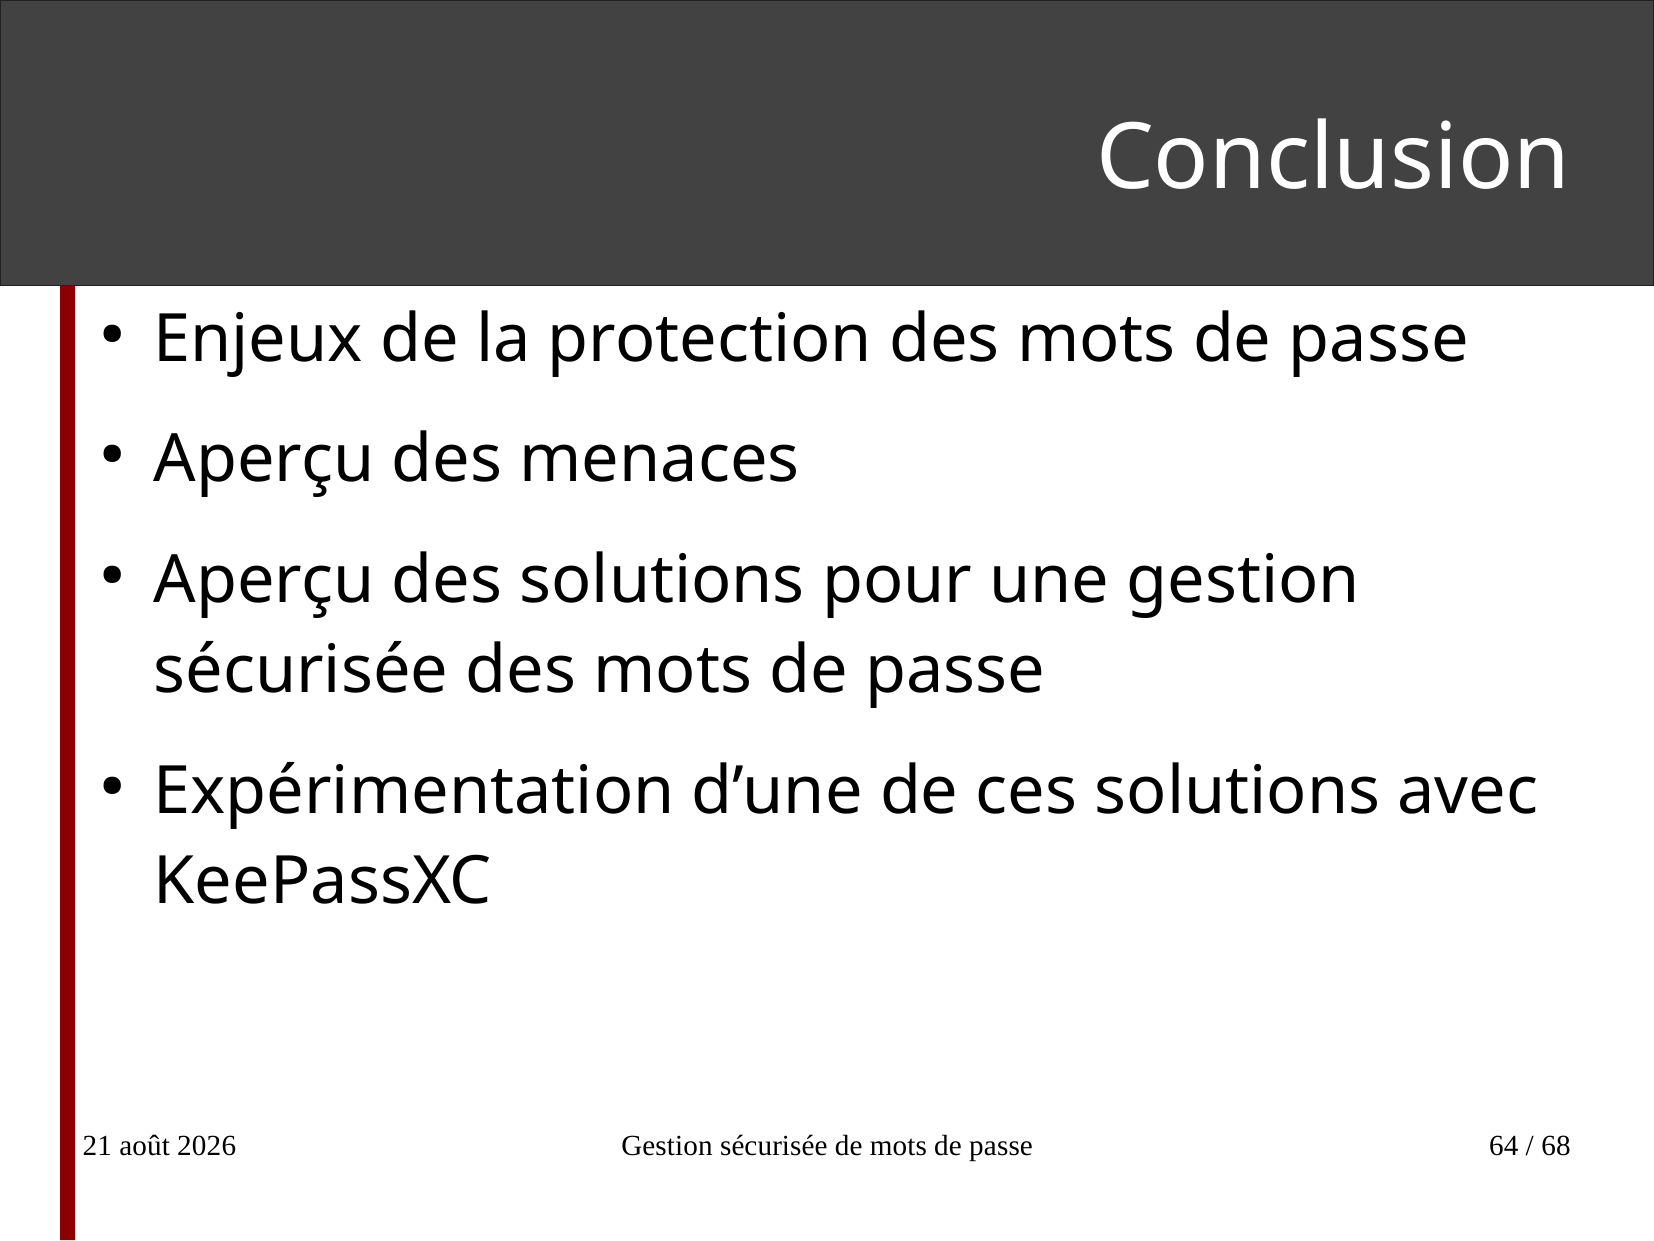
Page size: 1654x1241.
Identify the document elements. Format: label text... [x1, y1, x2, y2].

list Enjeux de la protection des mots de passe Aperçu des menaces Aperçu des solutions pour une gestion sécurisée des mots de passe Expérimentation d’une de ces solutions avec KeePassXC [82, 290, 1571, 1096]
title Conclusion [82, 49, 1571, 257]
